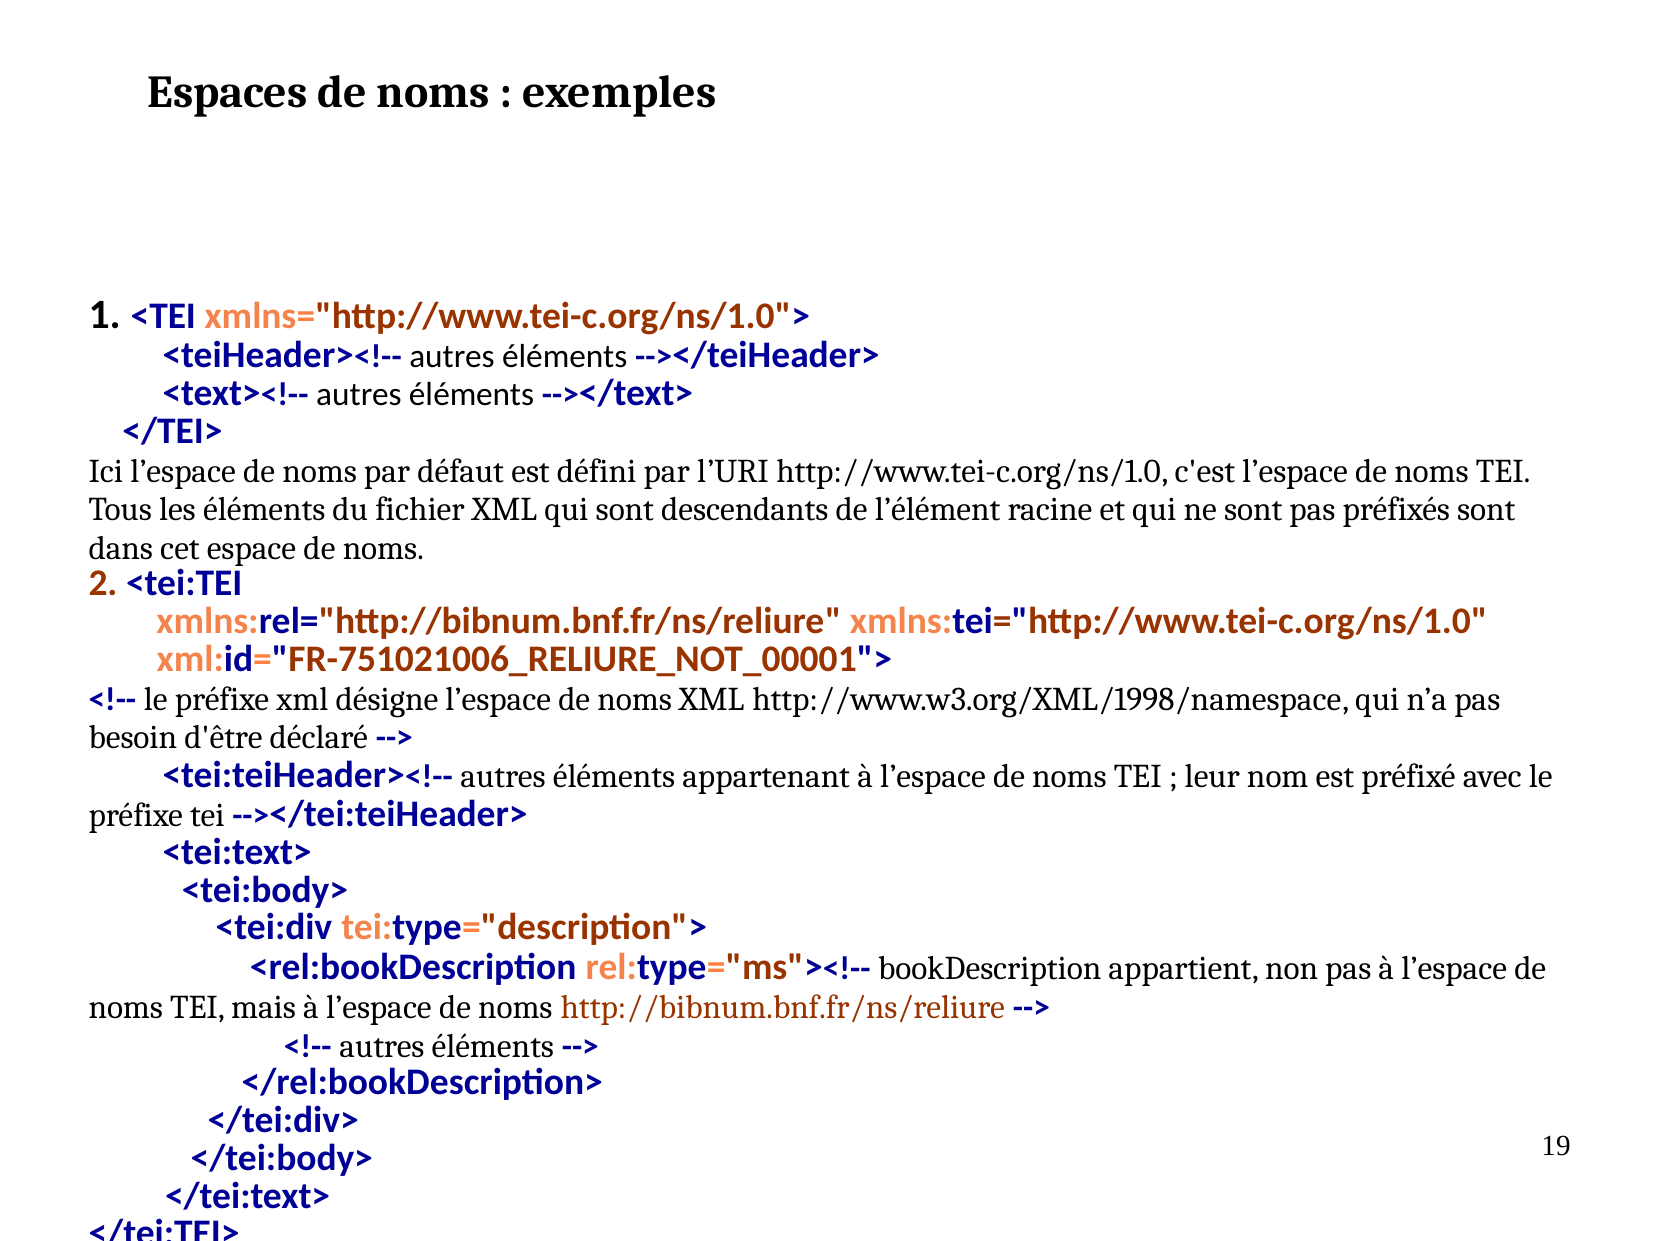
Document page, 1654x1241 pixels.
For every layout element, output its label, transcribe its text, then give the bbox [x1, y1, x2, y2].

title Espaces de noms : exemples [0, 0, 1571, 178]
subtitle 1. <TEI xmlns="http://www.tei-c.org/ns/1.0"> <teiHeader><!-- autres éléments --></teiHeader> <text><!-- autres éléments --></text> </TEI> Ici l’espace de noms par défaut est défini par l’URI http://www.tei-c.org/ns/1.0, c'est l’espace de noms TEI. Tous les éléments du fichier XML qui sont descendants de l’élément racine et qui ne sont pas préfixés sont dans cet espace de noms. 2. <tei:TEI xmlns:rel="http://bibnum.bnf.fr/ns/reliure" xmlns:tei="http://www.tei-c.org/ns/1.0" xml:id="FR-751021006_RELIURE_NOT_00001"> <!-- le préfixe xml désigne l’espace de noms XML http://www.w3.org/XML/1998/namespace, qui n’a pas besoin d'être déclaré --> <tei:teiHeader><!-- autres éléments appartenant à l’espace de noms TEI ; leur nom est préfixé avec le préfixe tei --></tei:teiHeader> <tei:text> <tei:body> <tei:div tei:type="description"> <rel:bookDescription rel:type="ms"><!-- bookDescription appartient, non pas à l’espace de noms TEI, mais à l’espace de noms http://bibnum.bnf.fr/ns/reliure --> <!-- autres éléments --> </rel:bookDescription> </tei:div> </tei:body> </tei:text> </tei:TEI> [88, 118, 1577, 1241]
